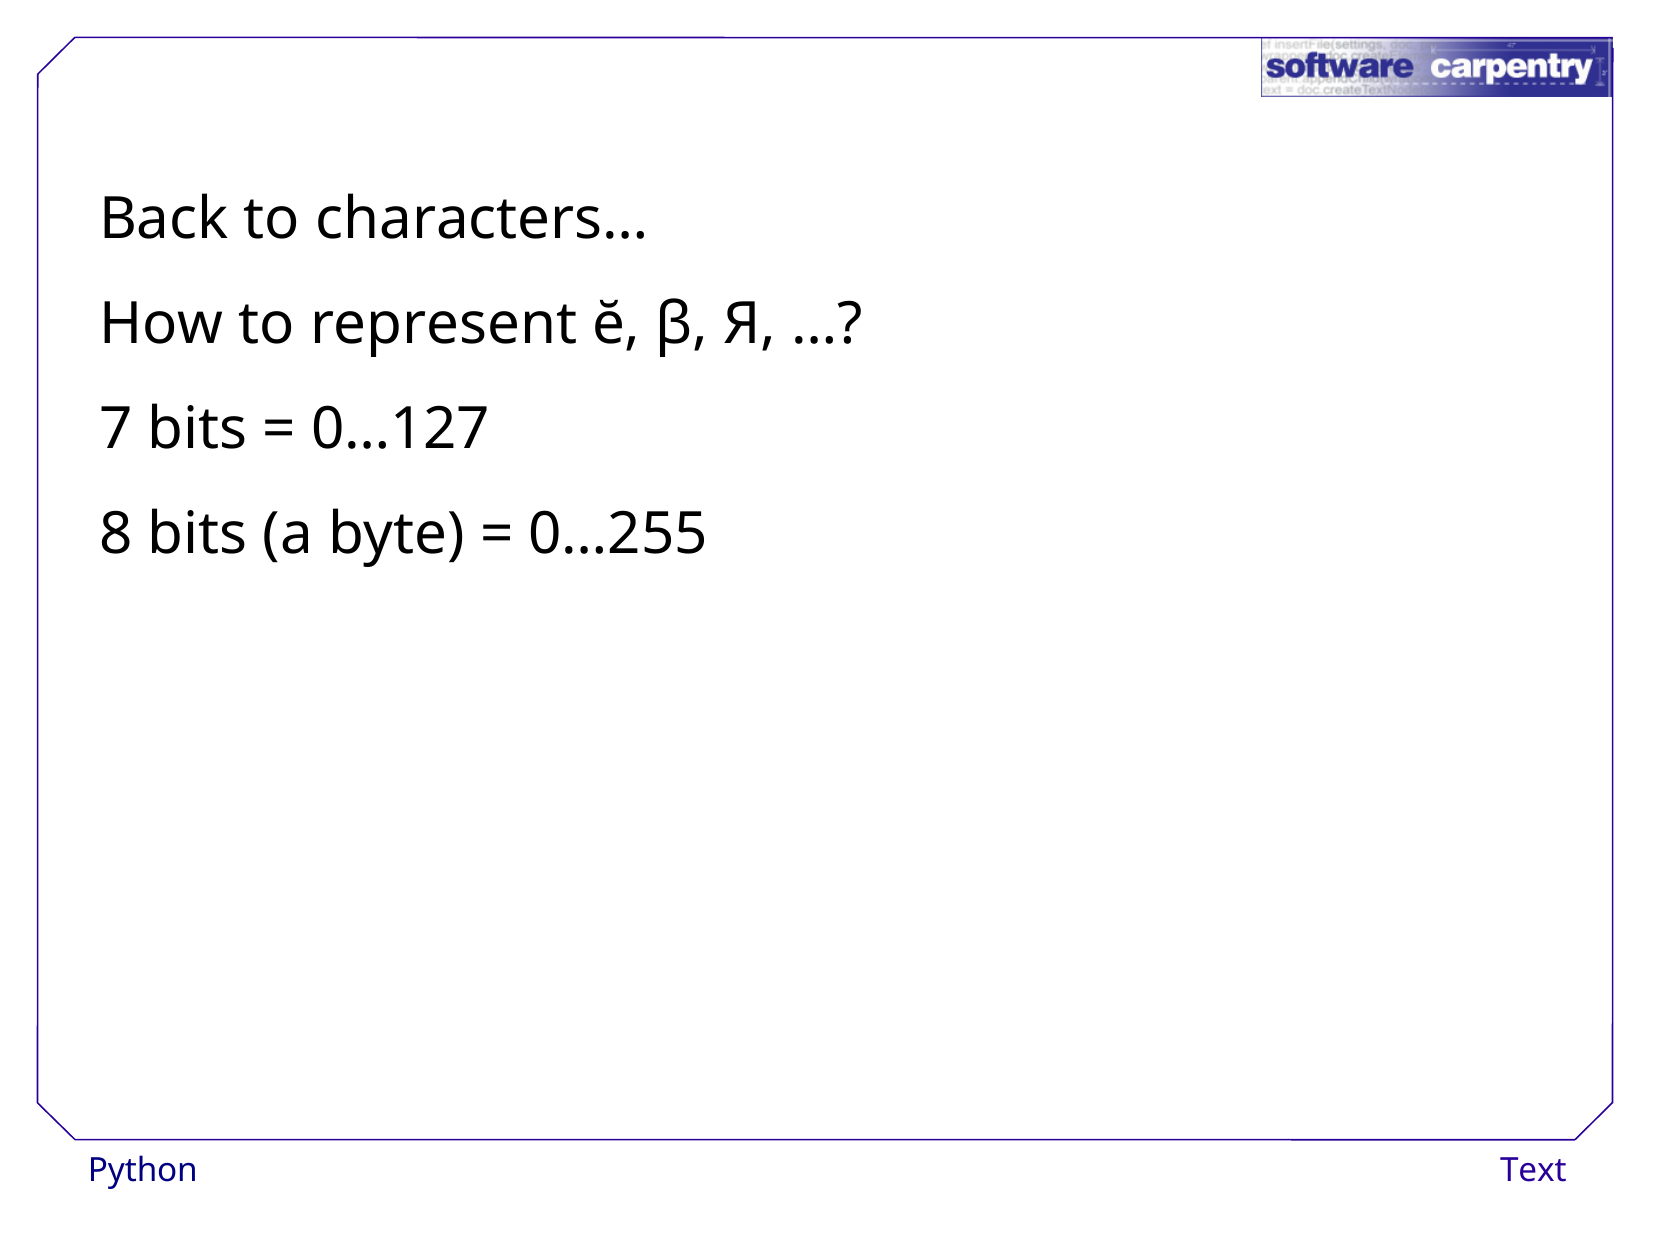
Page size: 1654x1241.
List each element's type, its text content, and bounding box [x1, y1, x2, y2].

picture [1261, 39, 1613, 97]
text_box Back to characters… How to represent ĕ, β, Я, …? 7 bits = 0…127 8 bits (a byte) = 0…255 [84, 137, 1028, 574]
